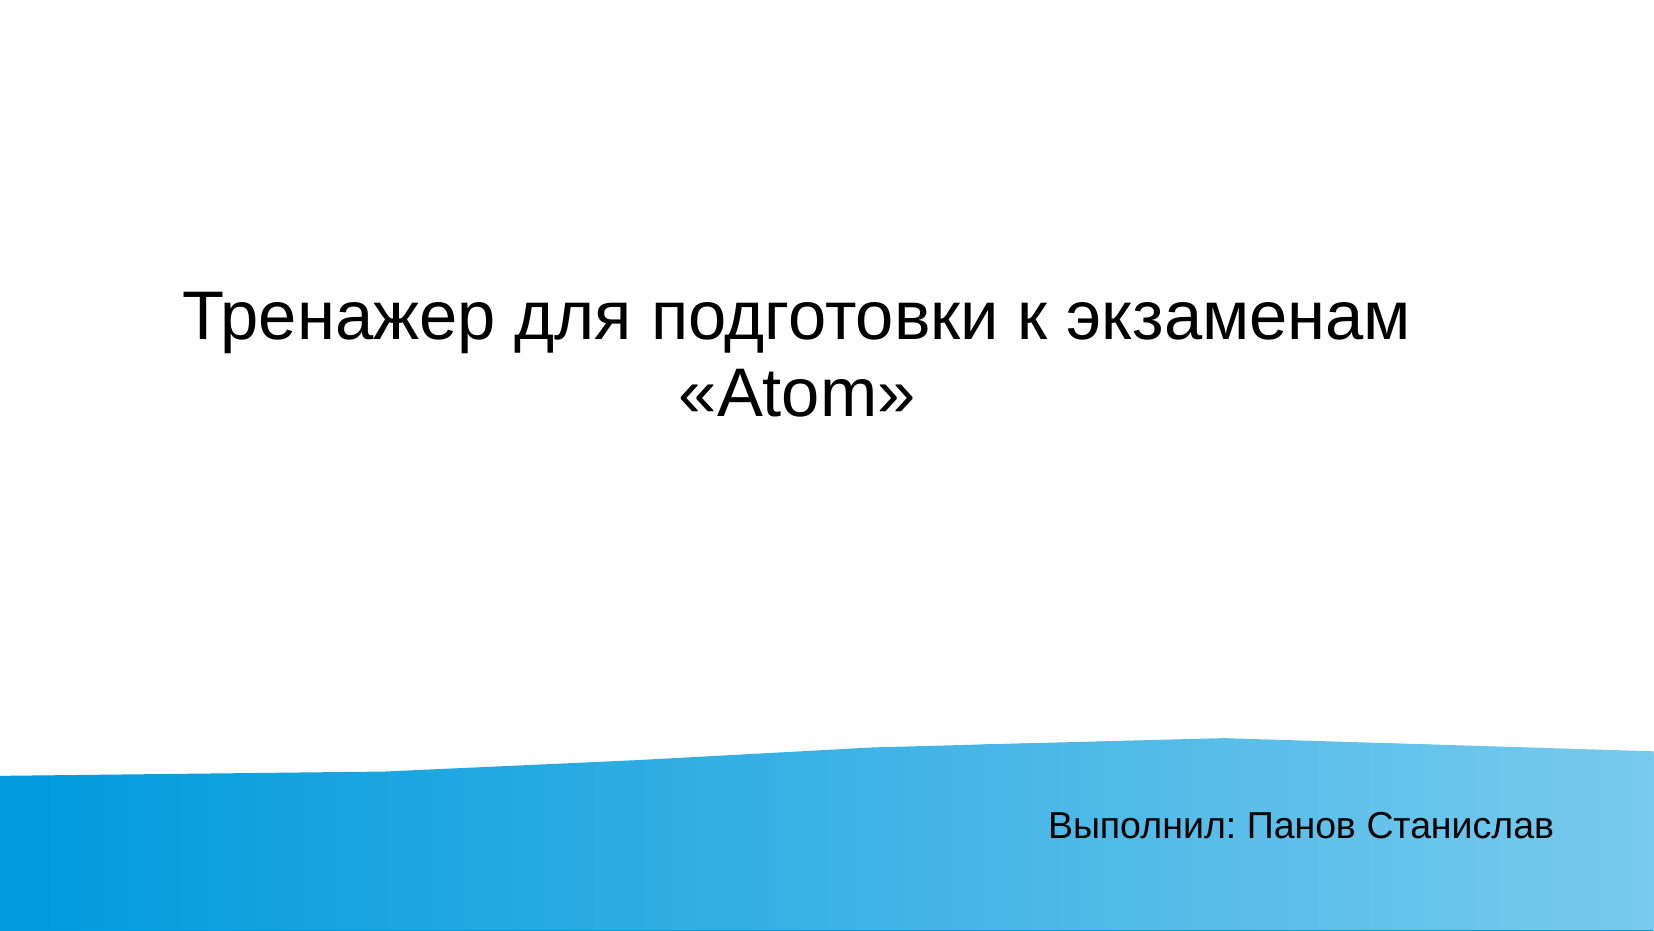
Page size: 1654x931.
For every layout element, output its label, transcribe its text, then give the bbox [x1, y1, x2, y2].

title Тренажер для подготовки к экзаменам «Atom» [59, 265, 1536, 443]
text_box Выполнил: Панов Станислав [1033, 797, 1595, 897]
